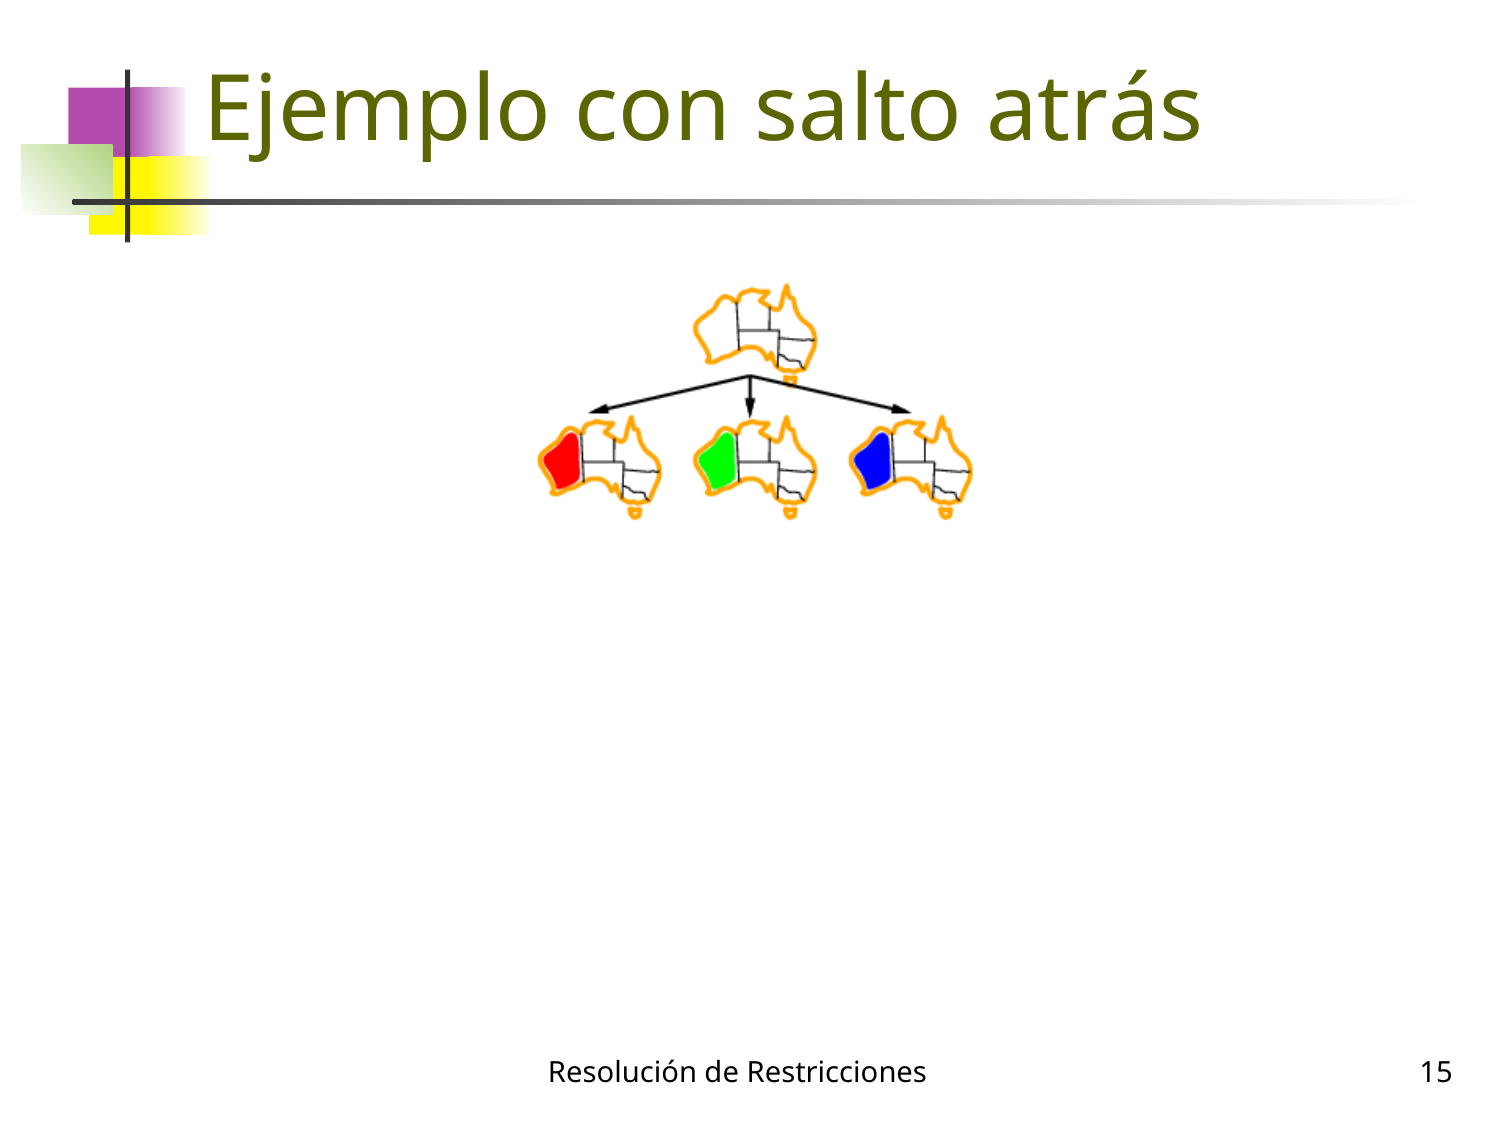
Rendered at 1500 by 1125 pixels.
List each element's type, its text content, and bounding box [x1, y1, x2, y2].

picture [269, 265, 1231, 860]
title Ejemplo con salto atrás [188, 35, 1468, 175]
